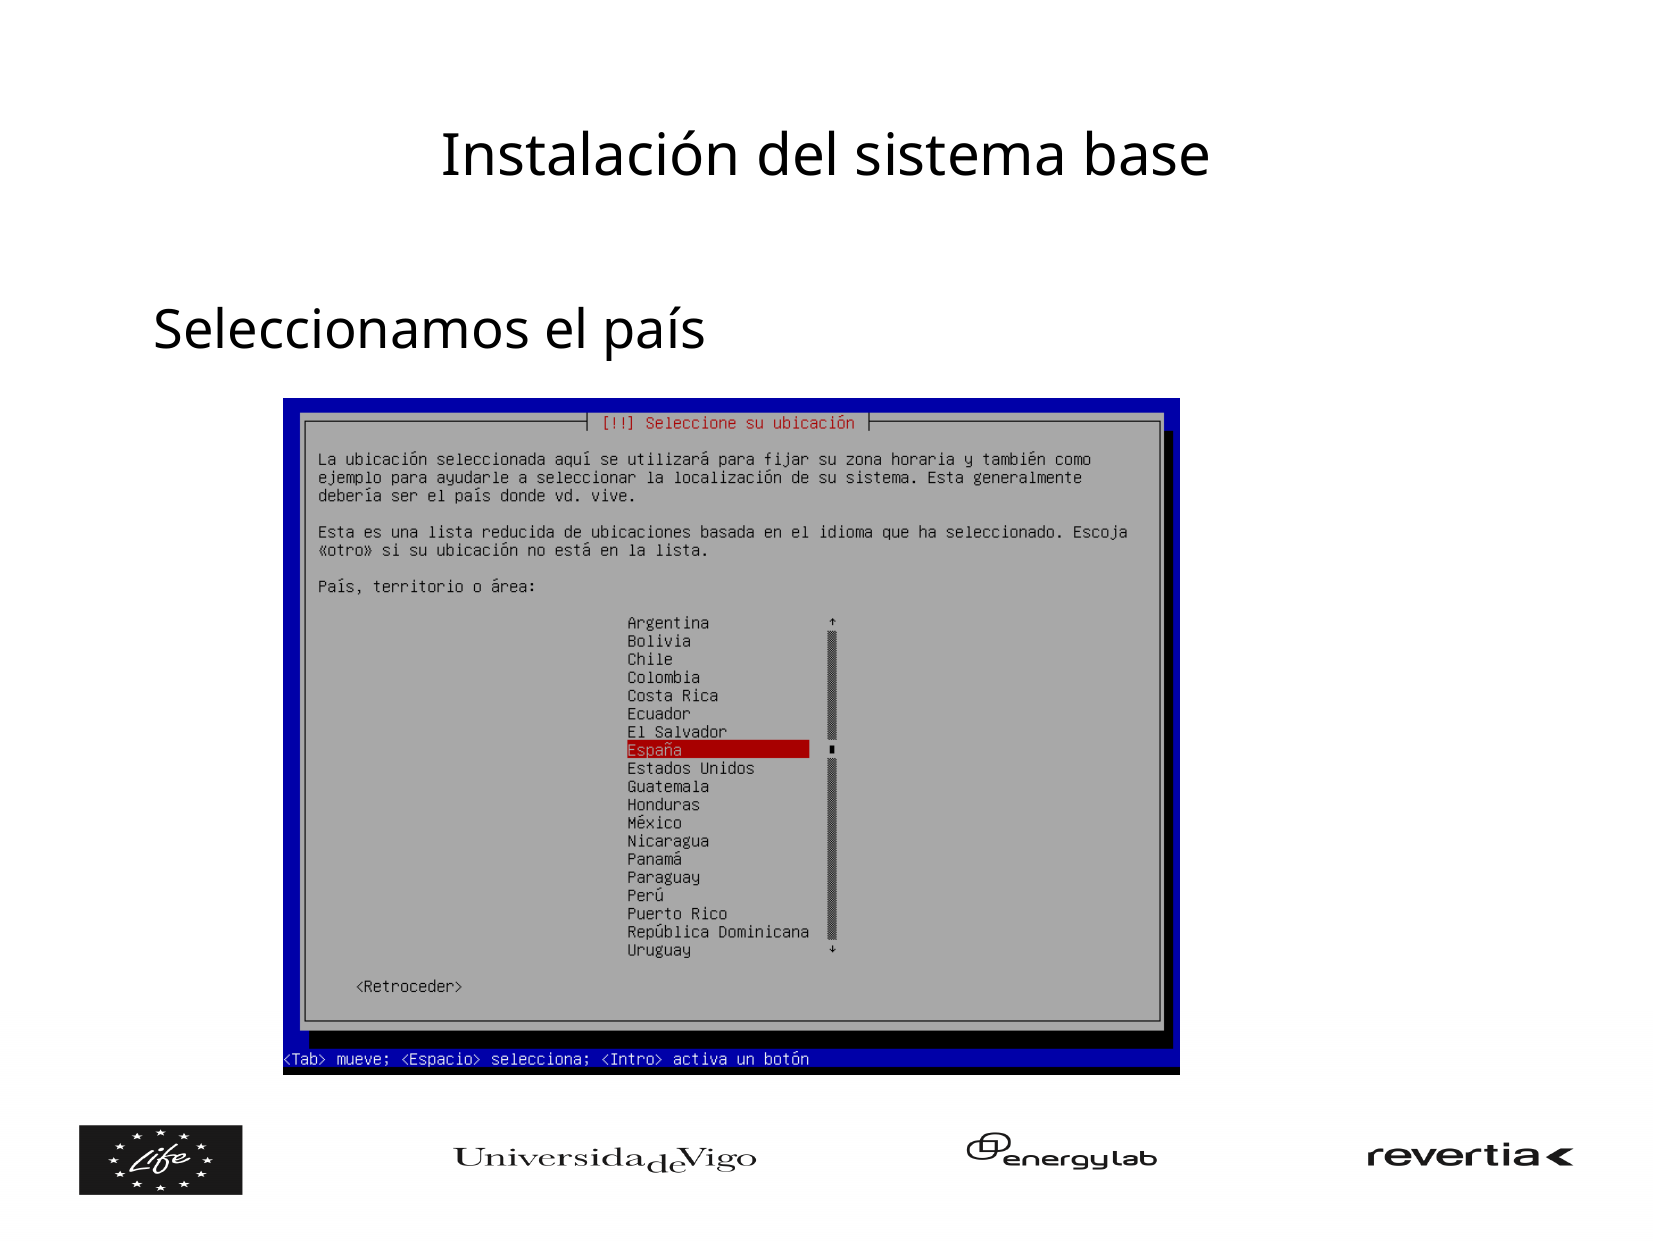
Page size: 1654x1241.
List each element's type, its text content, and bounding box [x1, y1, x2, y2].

list Seleccionamos el país [82, 290, 1571, 1010]
picture [0, 398, 1654, 1241]
title Instalación del sistema base [82, 49, 1571, 257]
